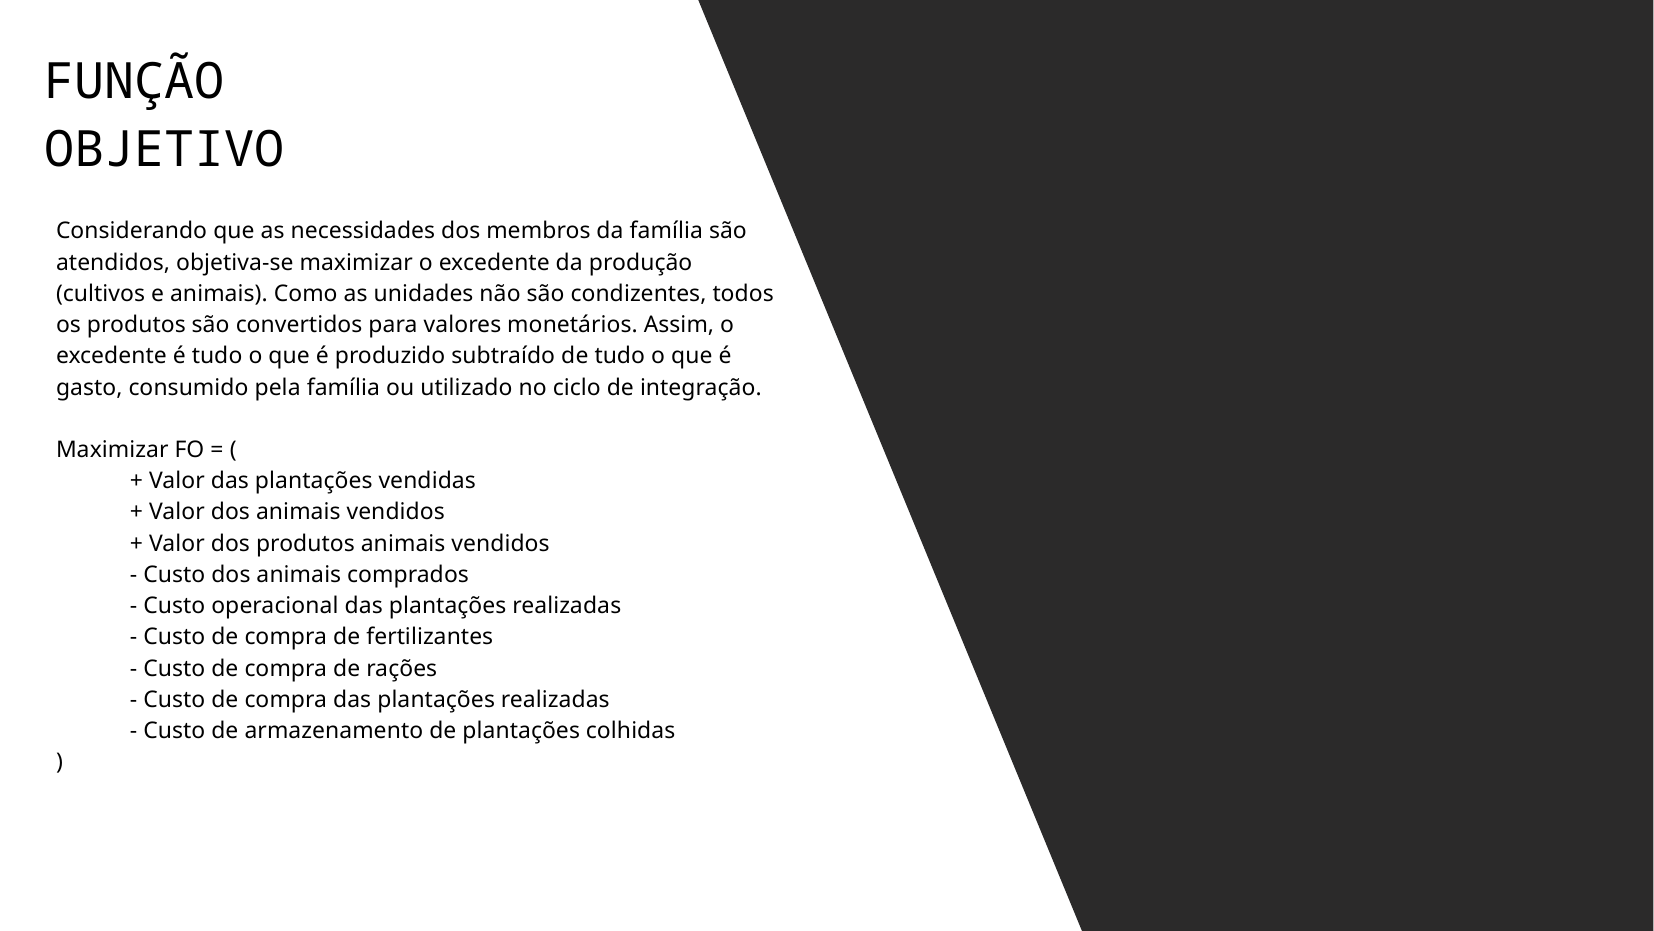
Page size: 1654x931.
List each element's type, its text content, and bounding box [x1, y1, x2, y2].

text_box [698, 0, 1654, 931]
text_box Considerando que as necessidades dos membros da família são atendidos, objetiva-se maximizar o excedente da produção (cultivos e animais). Como as unidades não são condizentes, todos os produtos são convertidos para valores monetários. Assim, o excedente é tudo o que é produzido subtraído de tudo o que é gasto, consumido pela família ou utilizado no ciclo de integração. Maximizar FO = ( + Valor das plantações vendidas + Valor dos animais vendidos + Valor dos produtos animais vendidos - Custo dos animais comprados - Custo operacional das plantações realizadas - Custo de compra de fertilizantes - Custo de compra de rações - Custo de compra das plantações realizadas - Custo de armazenamento de plantações colhidas ) [41, 206, 798, 857]
text_box FUNÇÃO OBJETIVO [29, 37, 438, 190]
